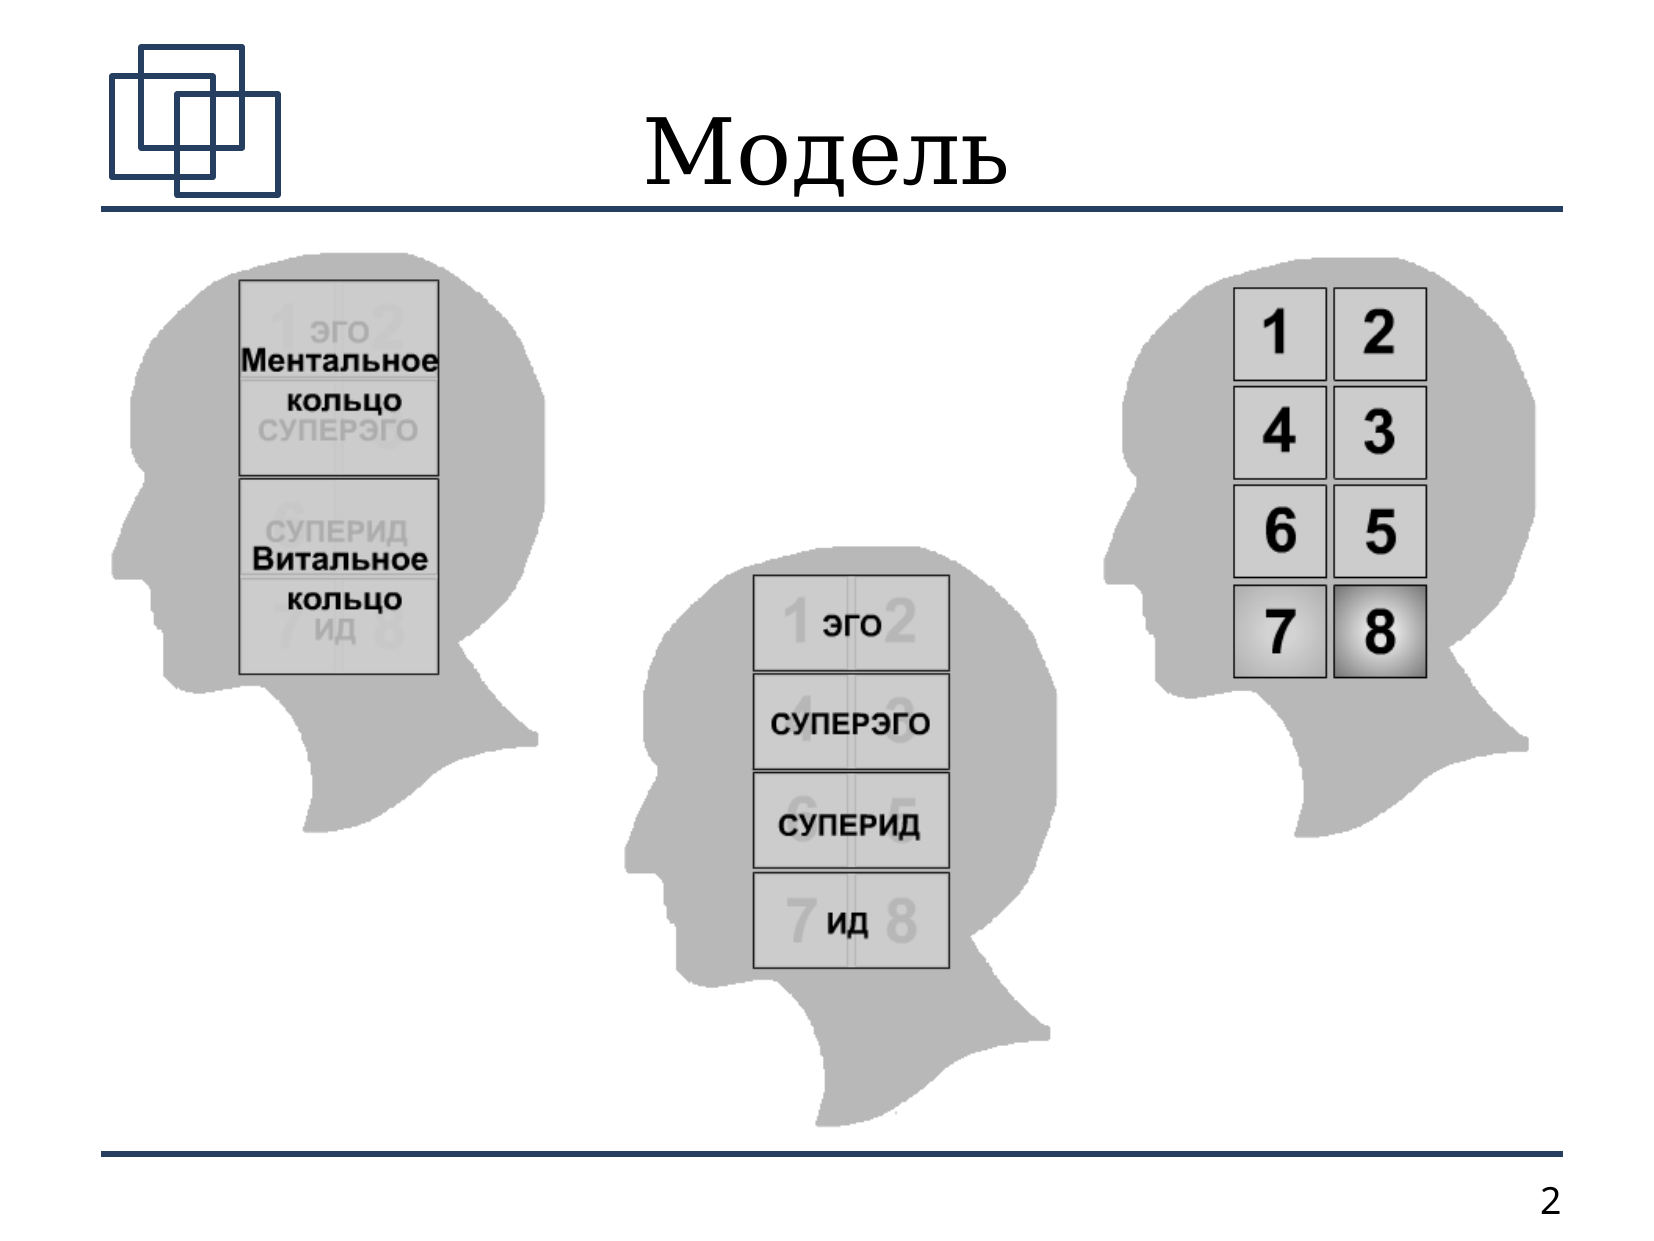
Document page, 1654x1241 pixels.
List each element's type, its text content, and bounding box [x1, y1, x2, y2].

picture [620, 531, 1074, 1132]
title Модель [82, 49, 1571, 257]
picture [107, 236, 562, 841]
picture [1085, 236, 1565, 846]
